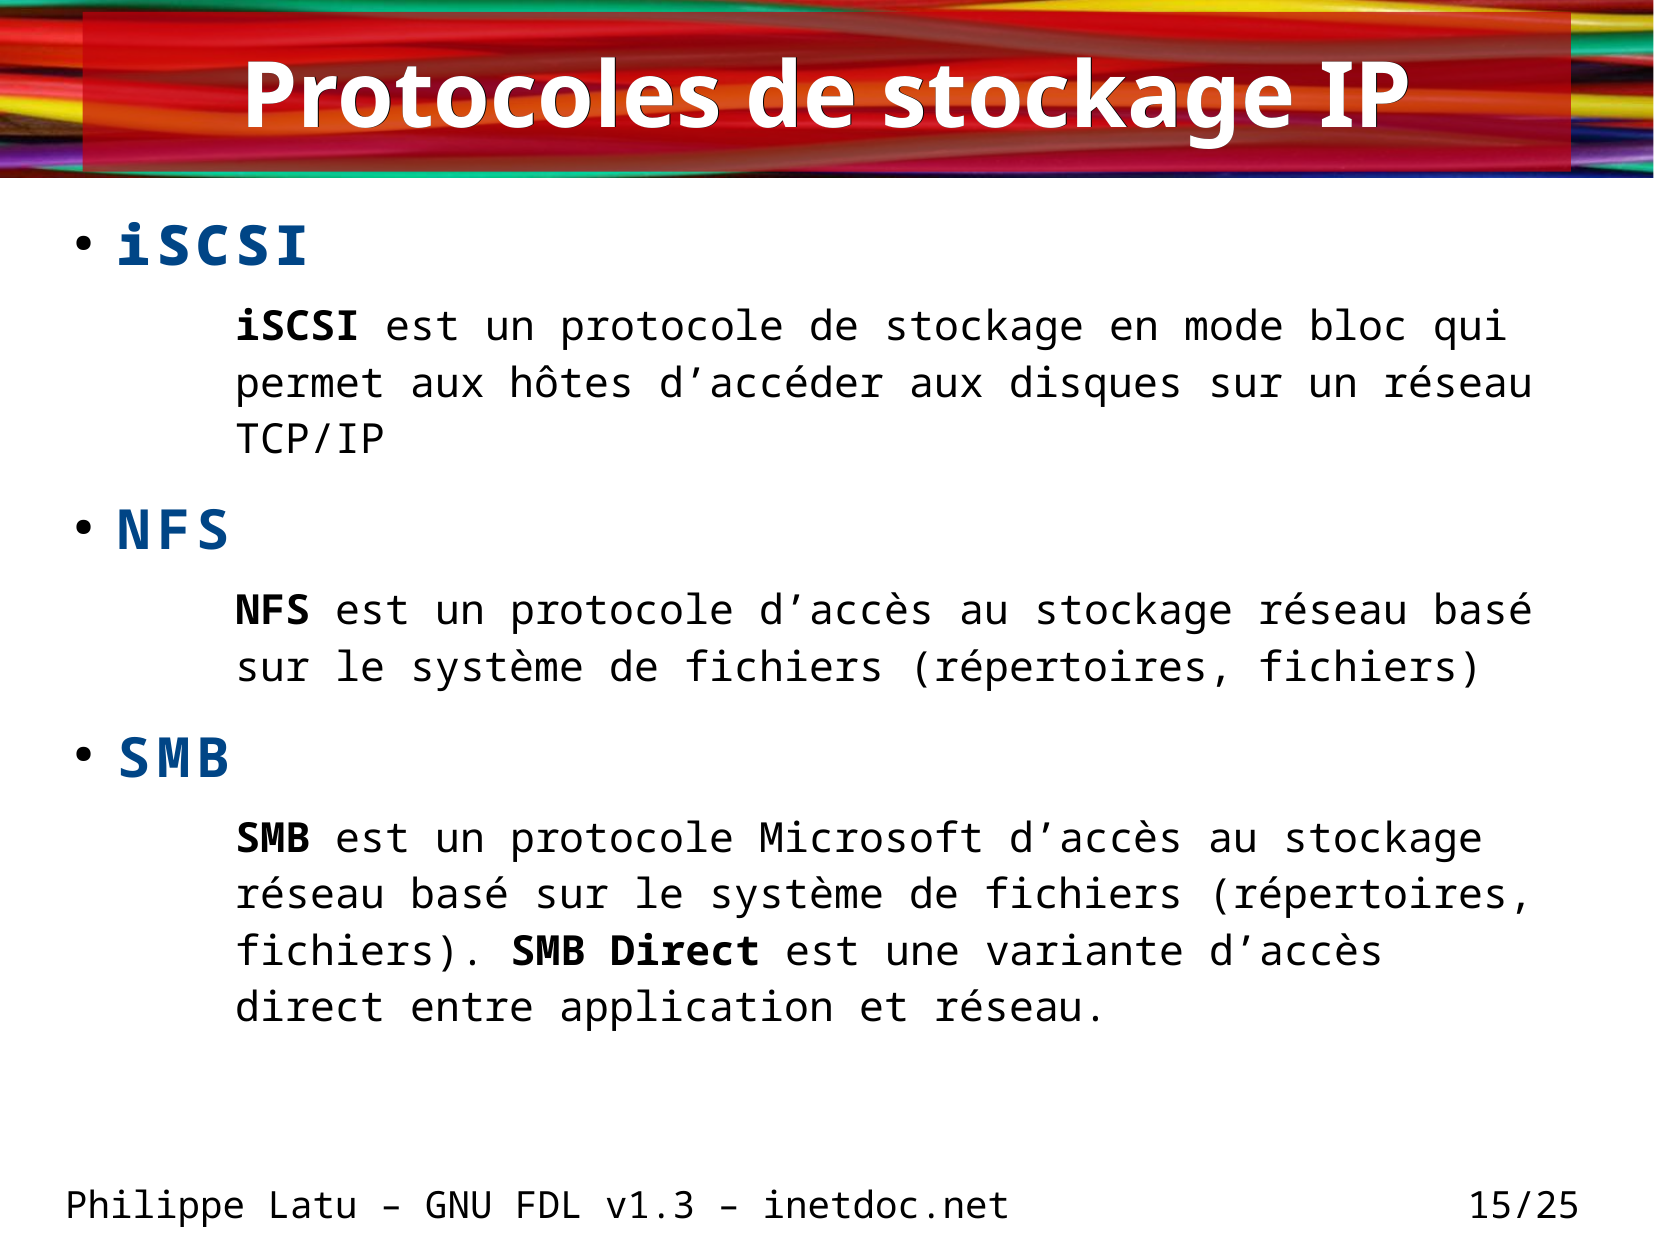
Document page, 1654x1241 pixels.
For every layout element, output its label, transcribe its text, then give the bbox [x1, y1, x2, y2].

list iSCSI iSCSI est un protocole de stockage en mode bloc qui permet aux hôtes d’accéder aux disques sur un réseau TCP/IP NFS NFS est un protocole d’accès au stockage réseau basé sur le système de fichiers (répertoires, fichiers) SMB SMB est un protocole Microsoft d’accès au stockage réseau basé sur le système de fichiers (répertoires, fichiers). SMB Direct est une variante d’accès direct entre application et réseau. [59, 206, 1548, 1099]
text_box Philippe Latu – GNU FDL v1.3 – inetdoc.net <numéro>/25 [59, 1133, 1595, 1237]
title Protocoles de stockage IP [82, 11, 1571, 172]
picture [0, 0, 1654, 178]
